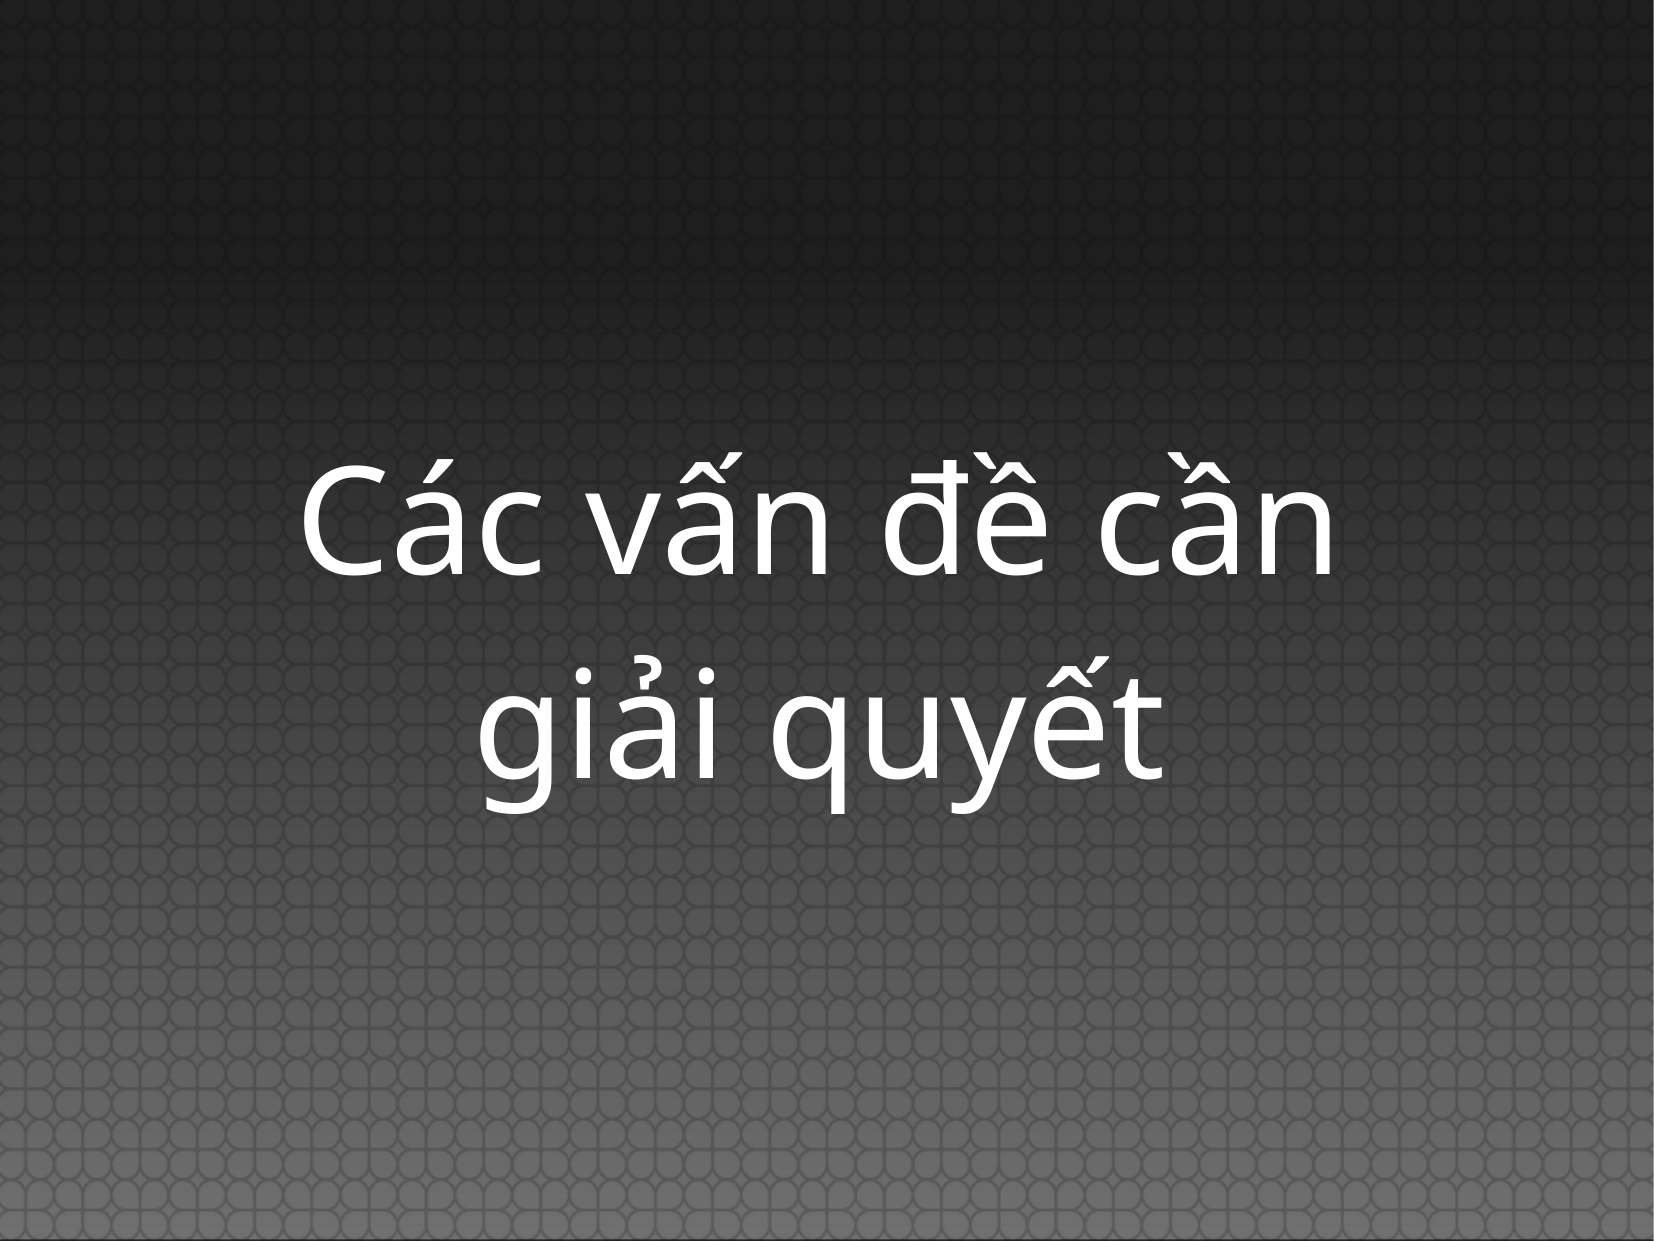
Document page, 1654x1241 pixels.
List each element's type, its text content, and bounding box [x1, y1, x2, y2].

title Các vấn đề cần giải quyết [75, 438, 1564, 799]
picture [0, 0, 1654, 1241]
